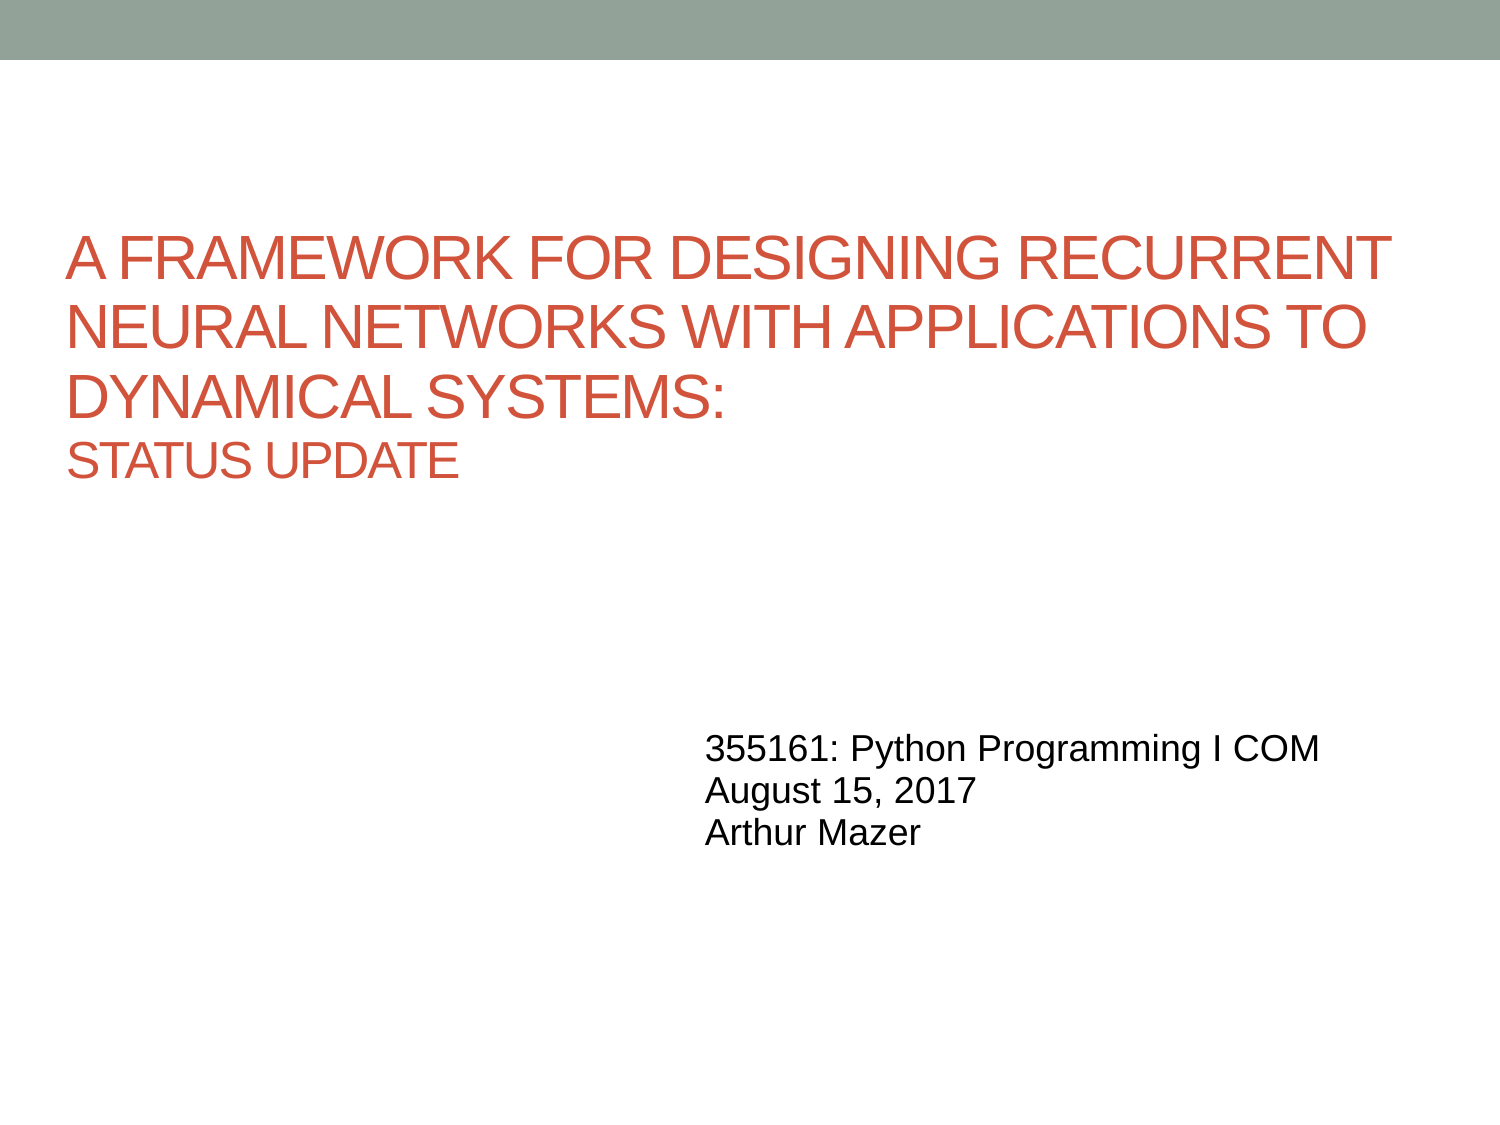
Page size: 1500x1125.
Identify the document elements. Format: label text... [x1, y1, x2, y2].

text_box A Framework for designing recurrent neural networks with applications to dynamical systems: Status Update [65, 76, 1456, 636]
text_box 355161: Python Programming I COM August 15, 2017 Arthur Mazer [690, 720, 1366, 879]
